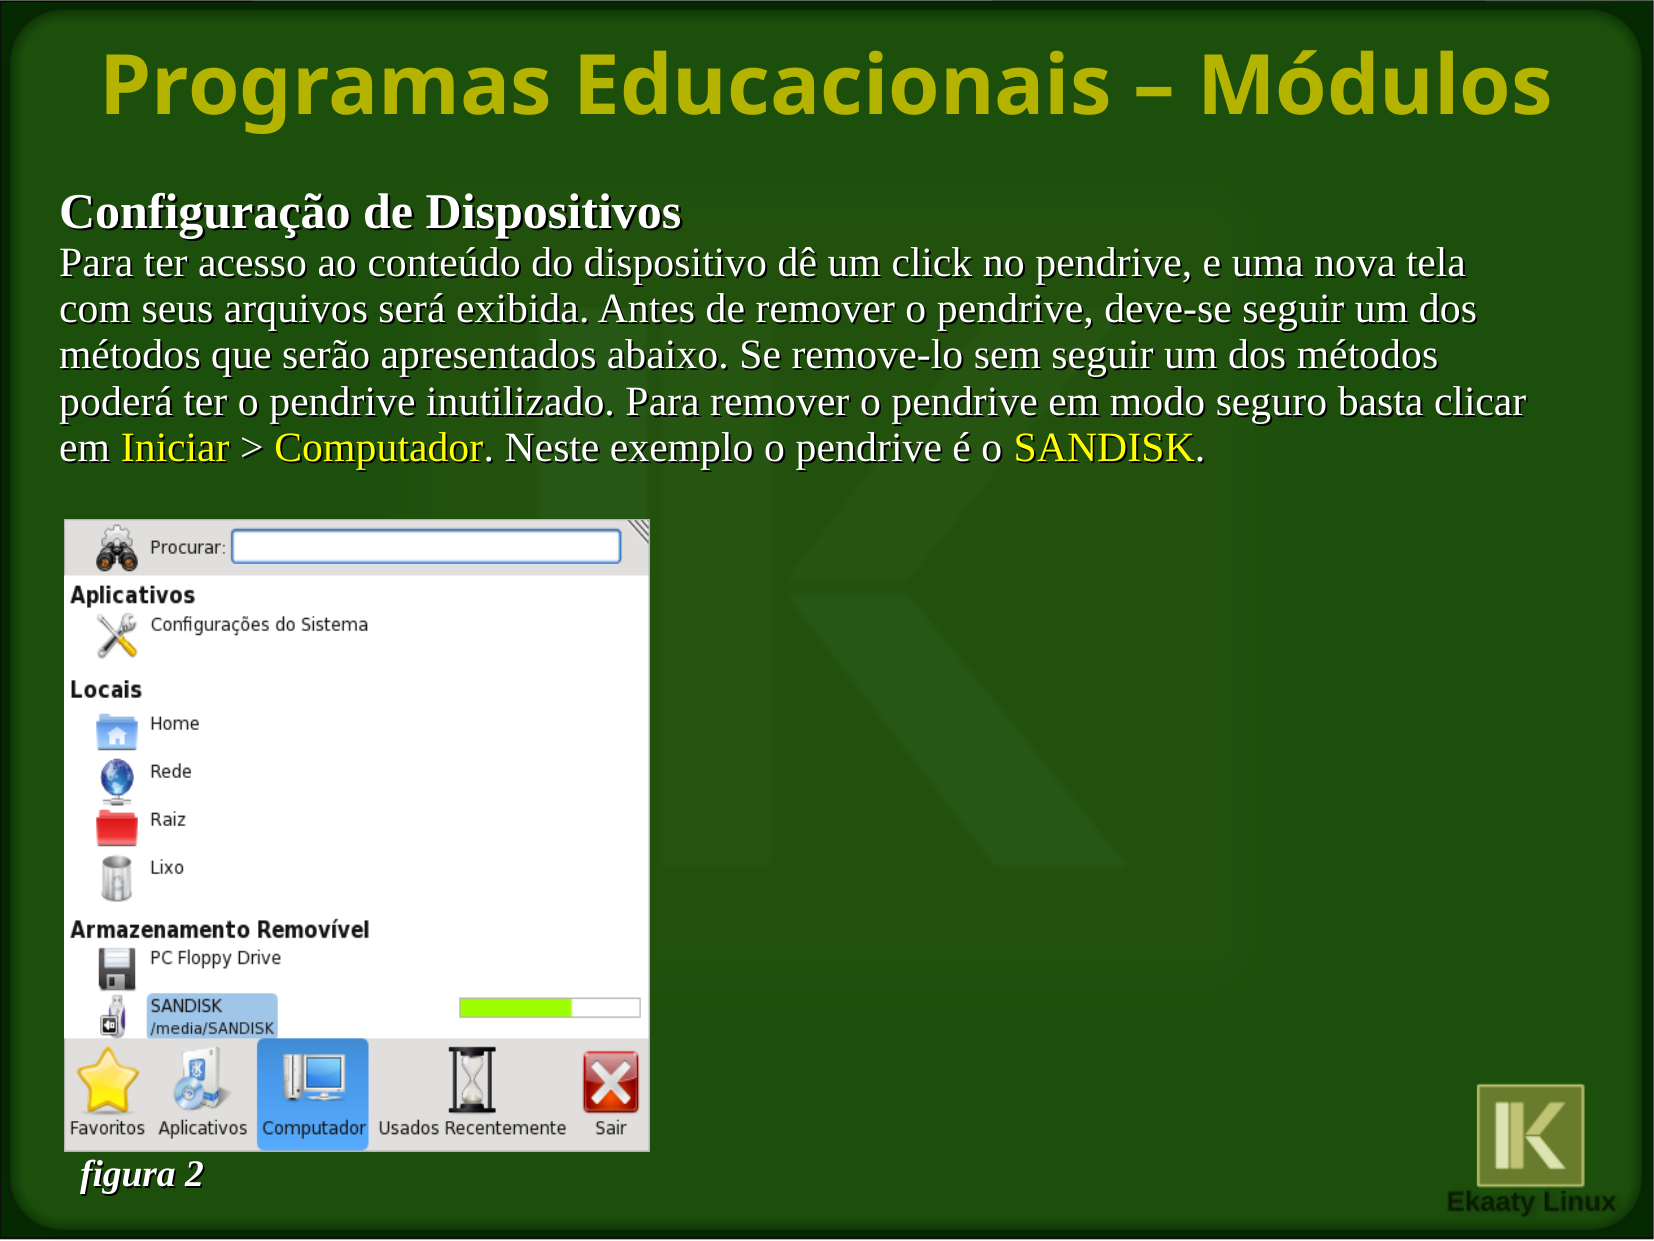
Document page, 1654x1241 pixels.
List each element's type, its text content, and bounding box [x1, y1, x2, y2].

picture [0, 0, 1654, 1241]
text_box figura 2 [65, 1152, 261, 1216]
list Configuração de Dispositivos Para ter acesso ao conteúdo do dispositivo dê um click no pendrive, e uma nova tela com seus arquivos será exibida. Antes de remover o pendrive, deve-se seguir um dos métodos que serão apresentados abaixo. Se remove-lo sem seguir um dos métodos poderá ter o pendrive inutilizado. Para remover o pendrive em modo seguro basta clicar em Iniciar > Computador. Neste exemplo o pendrive é o SANDISK. [59, 183, 1548, 987]
title Programas Educacionais – Módulos [38, 16, 1615, 148]
